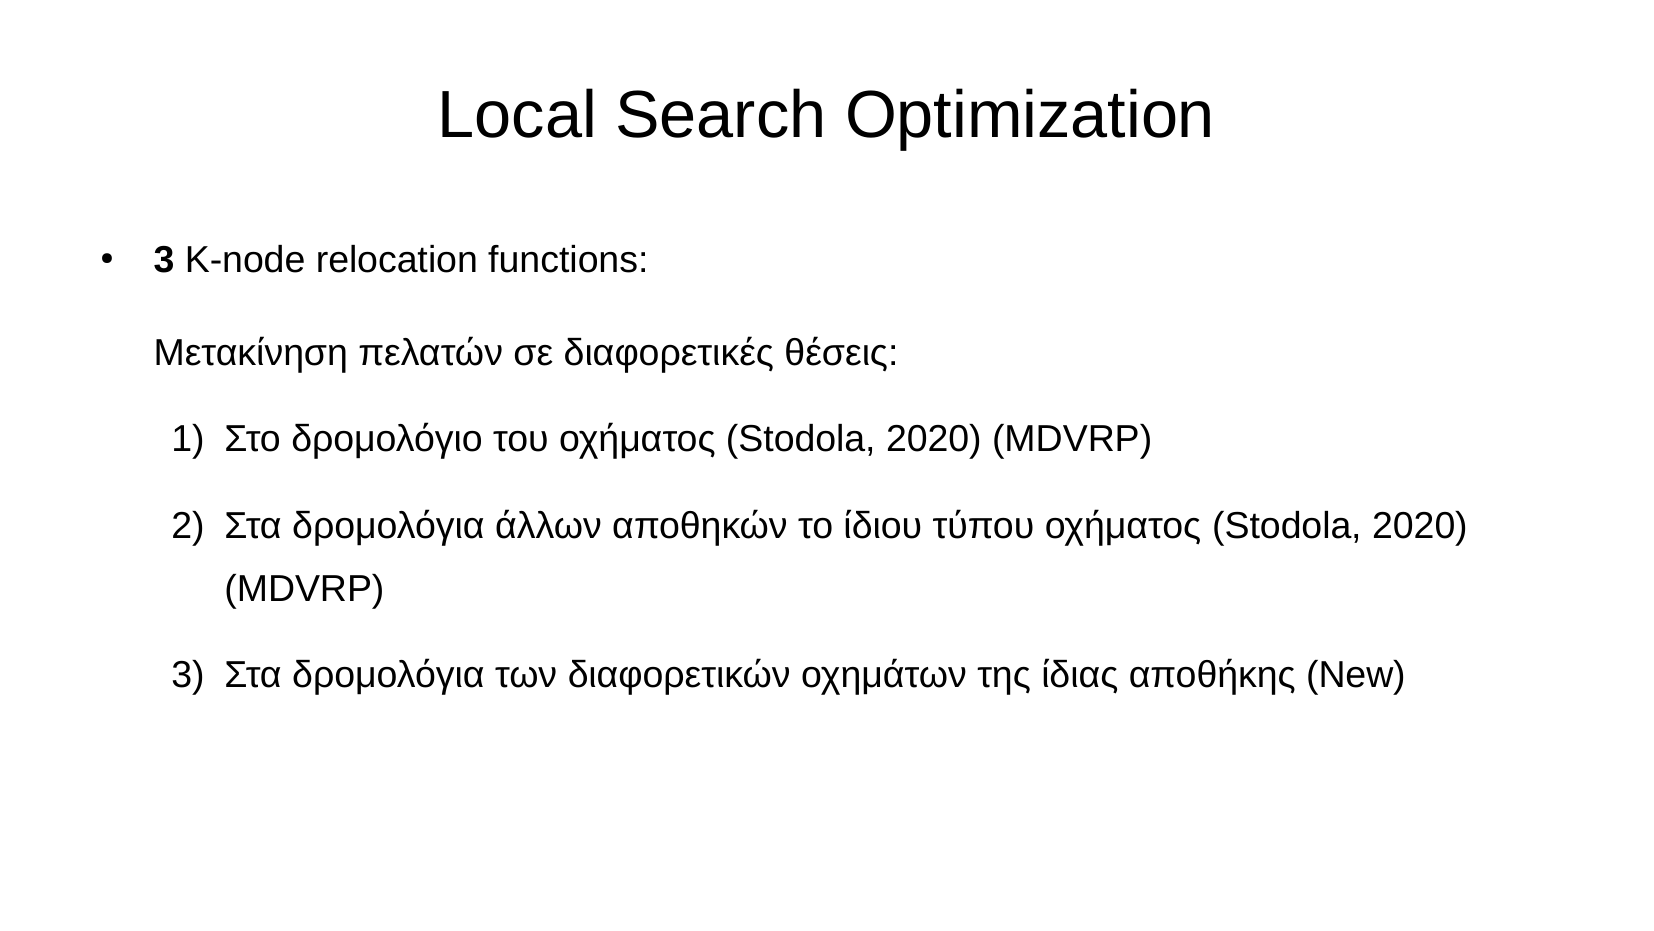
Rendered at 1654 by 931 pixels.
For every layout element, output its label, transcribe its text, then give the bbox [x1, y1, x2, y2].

title Local Search Optimization [82, 37, 1571, 193]
list 3 K-node relocation functions: Μετακίνηση πελατών σε διαφορετικές θέσεις: Στο δρομολόγιο του οχήματος (Stodola, 2020) (MDVRP) Στα δρομολόγια άλλων αποθηκών το ίδιου τύπου οχήματος (Stodola, 2020) (MDVRP) Στα δρομολόγια των διαφορετικών οχημάτων της ίδιας αποθήκης (New) [82, 217, 1571, 758]
